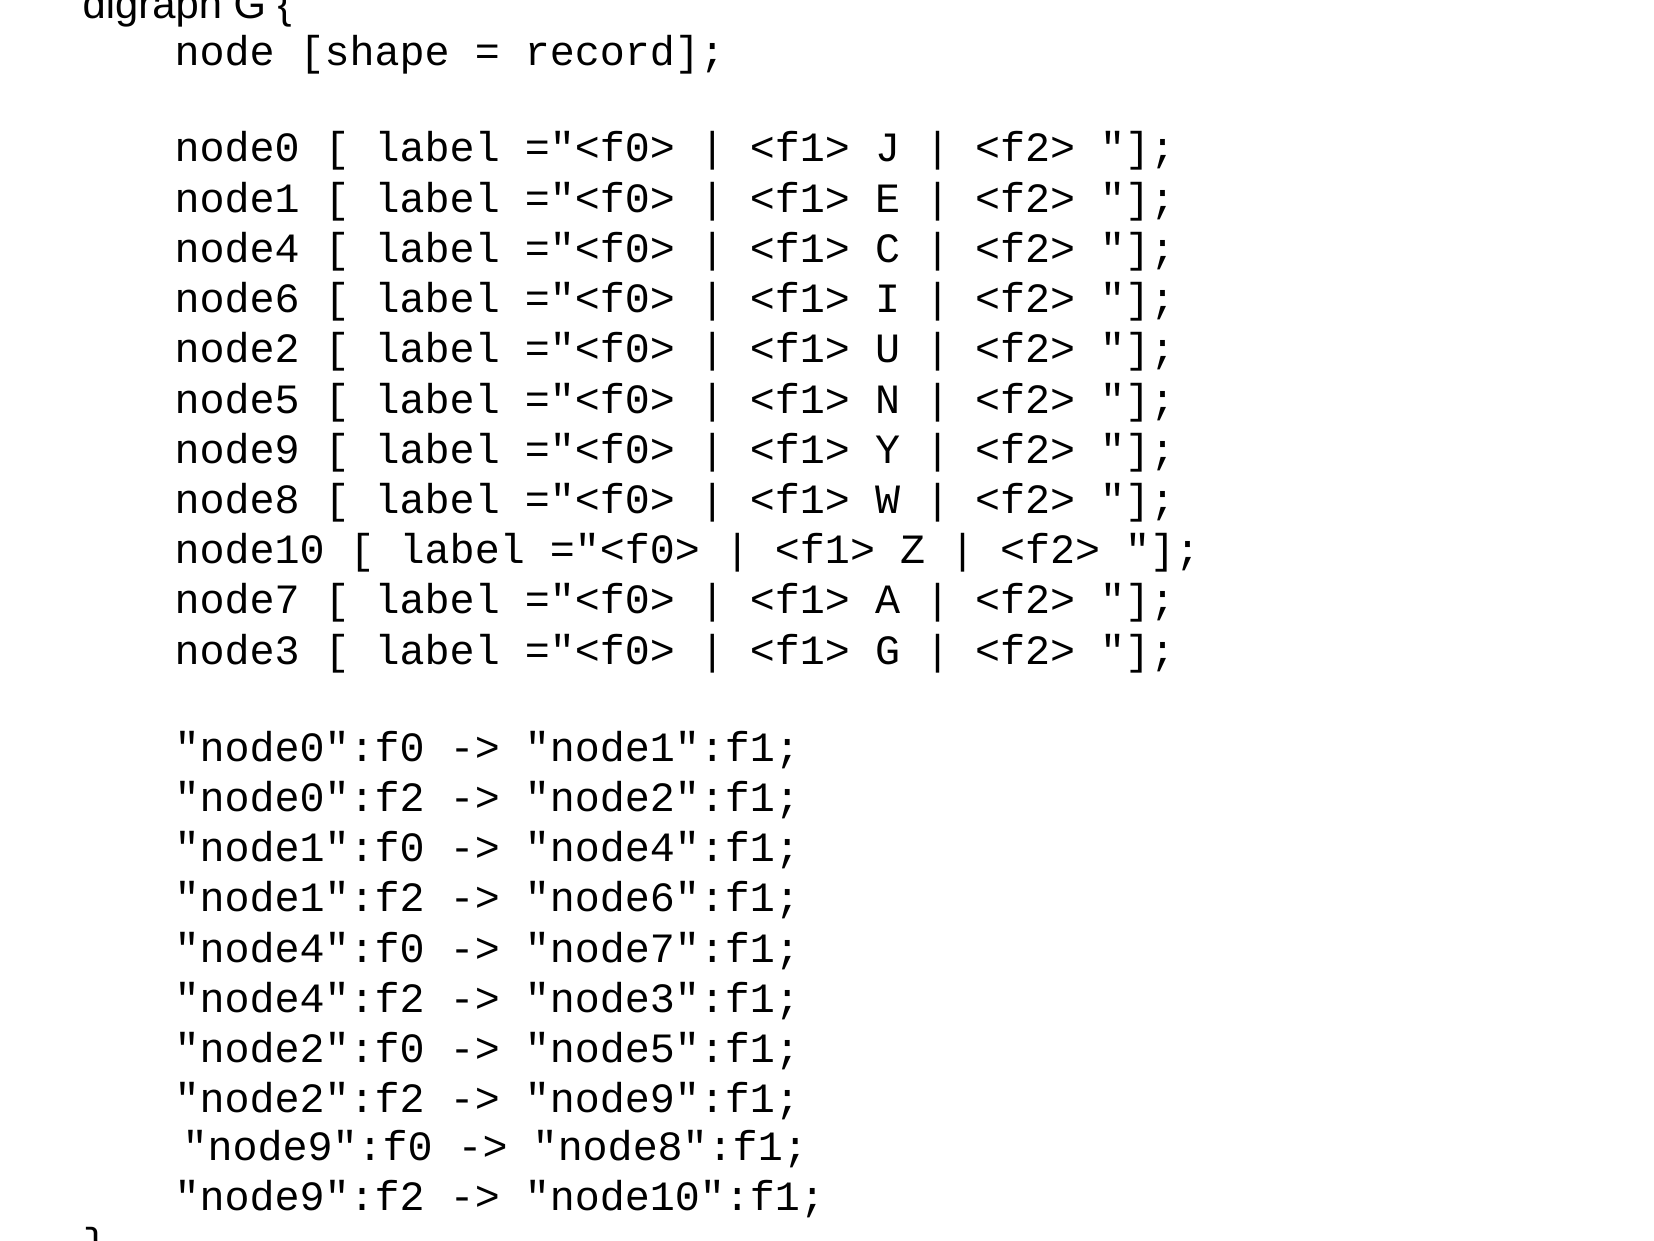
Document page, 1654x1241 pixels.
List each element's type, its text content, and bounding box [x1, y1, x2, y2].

subtitle digraph G { node [shape = record]; node0 [ label ="<f0> | <f1> J | <f2> "]; node1 [ label ="<f0> | <f1> E | <f2> "]; node4 [ label ="<f0> | <f1> C | <f2> "]; node6 [ label ="<f0> | <f1> I | <f2> "]; node2 [ label ="<f0> | <f1> U | <f2> "]; node5 [ label ="<f0> | <f1> N | <f2> "]; node9 [ label ="<f0> | <f1> Y | <f2> "]; node8 [ label ="<f0> | <f1> W | <f2> "]; node10 [ label ="<f0> | <f1> Z | <f2> "]; node7 [ label ="<f0> | <f1> A | <f2> "]; node3 [ label ="<f0> | <f1> G | <f2> "]; "node0":f0 -> "node1":f1; "node0":f2 -> "node2":f1; "node1":f0 -> "node4":f1; "node1":f2 -> "node6":f1; "node4":f0 -> "node7":f1; "node4":f2 -> "node3":f1; "node2":f0 -> "node5":f1; "node2":f2 -> "node9":f1; "node9":f0 -> "node8":f1; "node9":f2 -> "node10":f1; } [82, 0, 1571, 1241]
